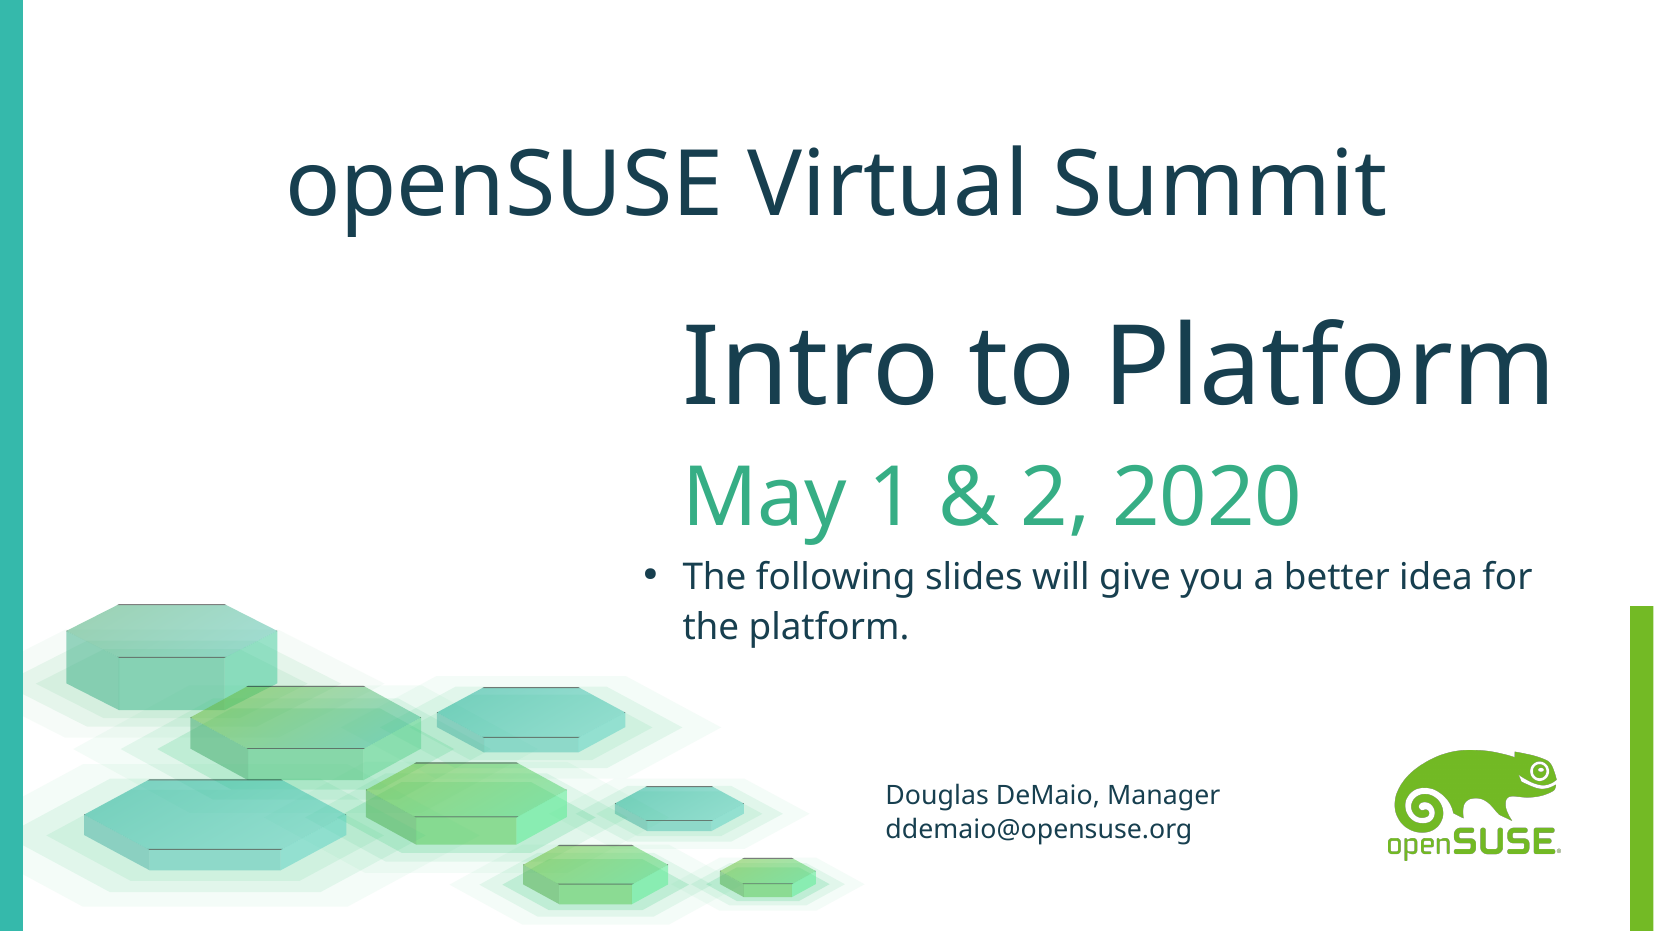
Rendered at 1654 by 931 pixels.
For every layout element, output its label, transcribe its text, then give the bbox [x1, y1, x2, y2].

picture [1388, 750, 1561, 861]
list ddemaio@opensuse.org [840, 810, 1356, 848]
list Douglas DeMaio, Manager [840, 776, 1356, 810]
title openSUSE Virtual Summit [285, 64, 1571, 295]
text_box [0, 604, 865, 925]
list Intro to Platform May 1 & 2, 2020 The following slides will give you a better idea for the platform. [630, 285, 1572, 676]
